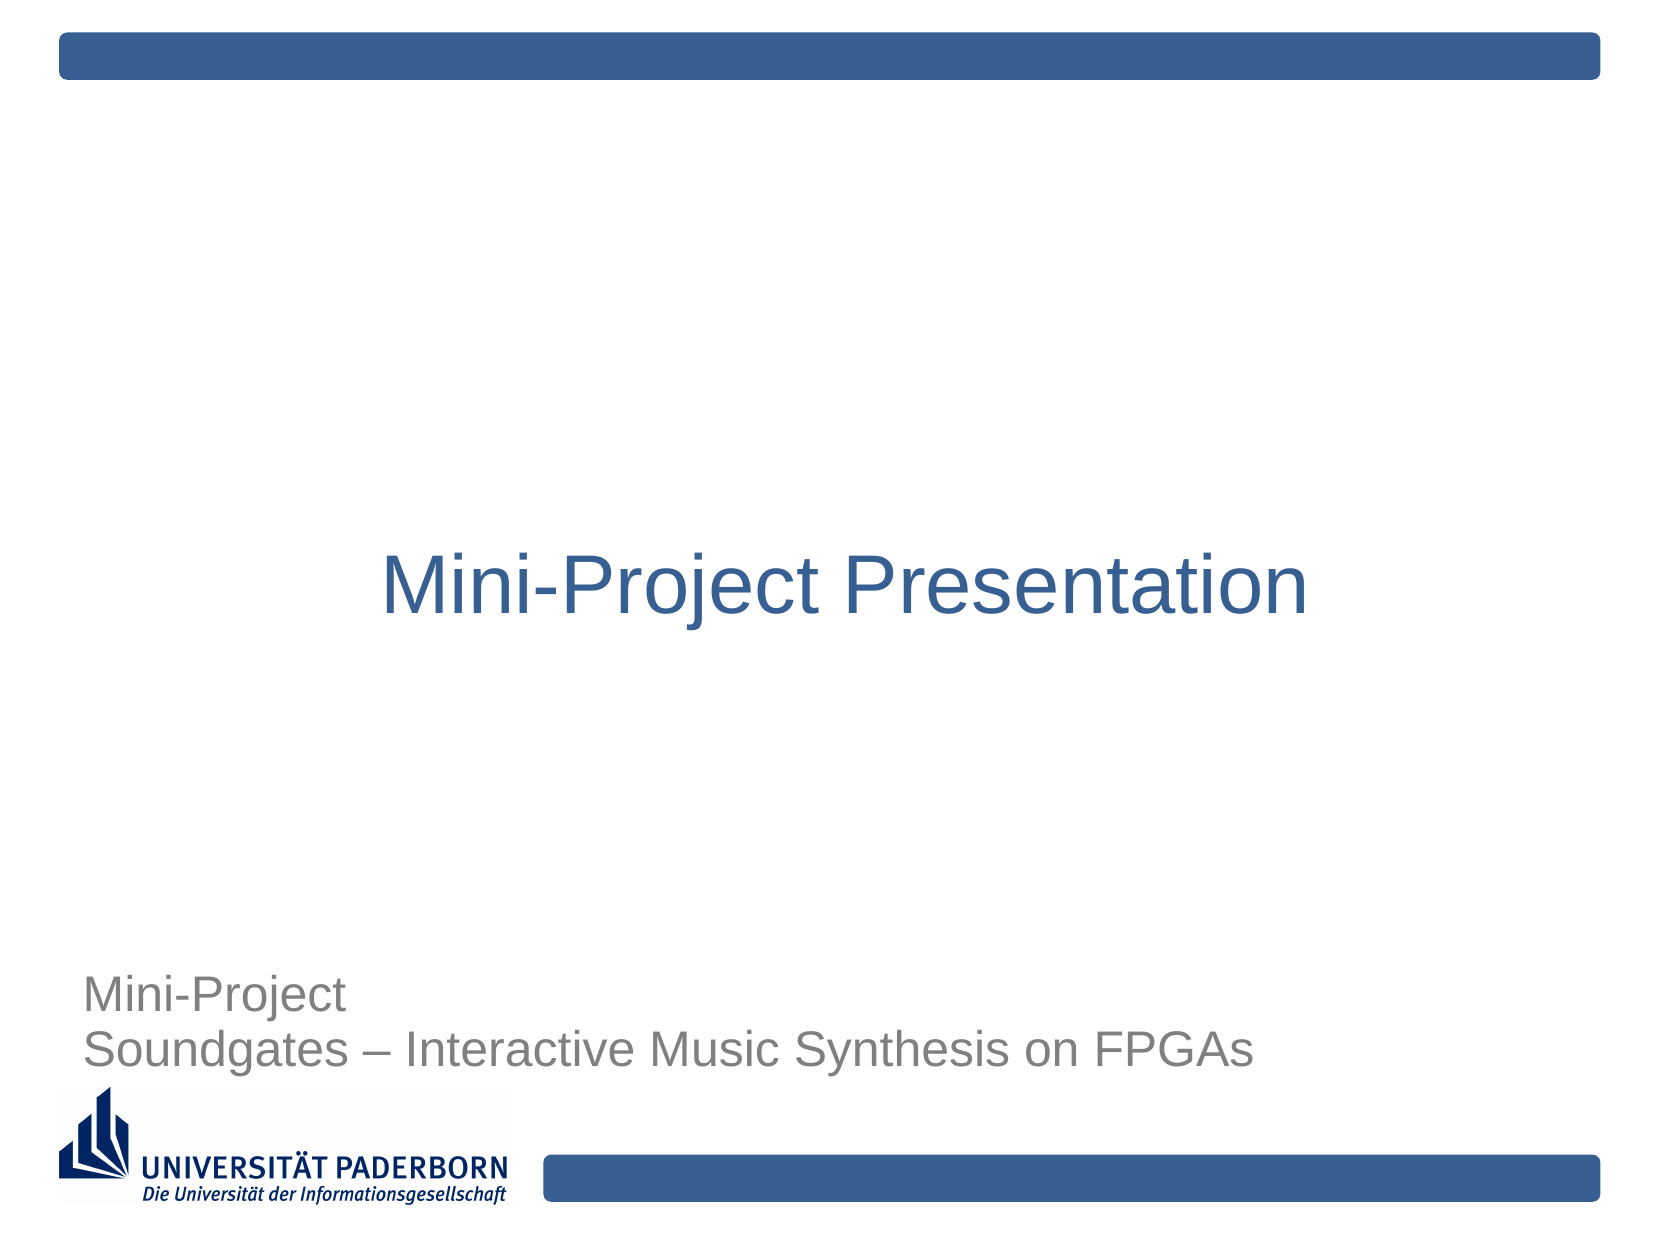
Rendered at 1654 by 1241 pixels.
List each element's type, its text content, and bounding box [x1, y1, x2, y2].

subtitle Mini-Project Presentation Mini-Project Soundgates – Interactive Music Synthesis on FPGAs [82, 82, 1595, 1087]
picture [59, 1086, 507, 1205]
